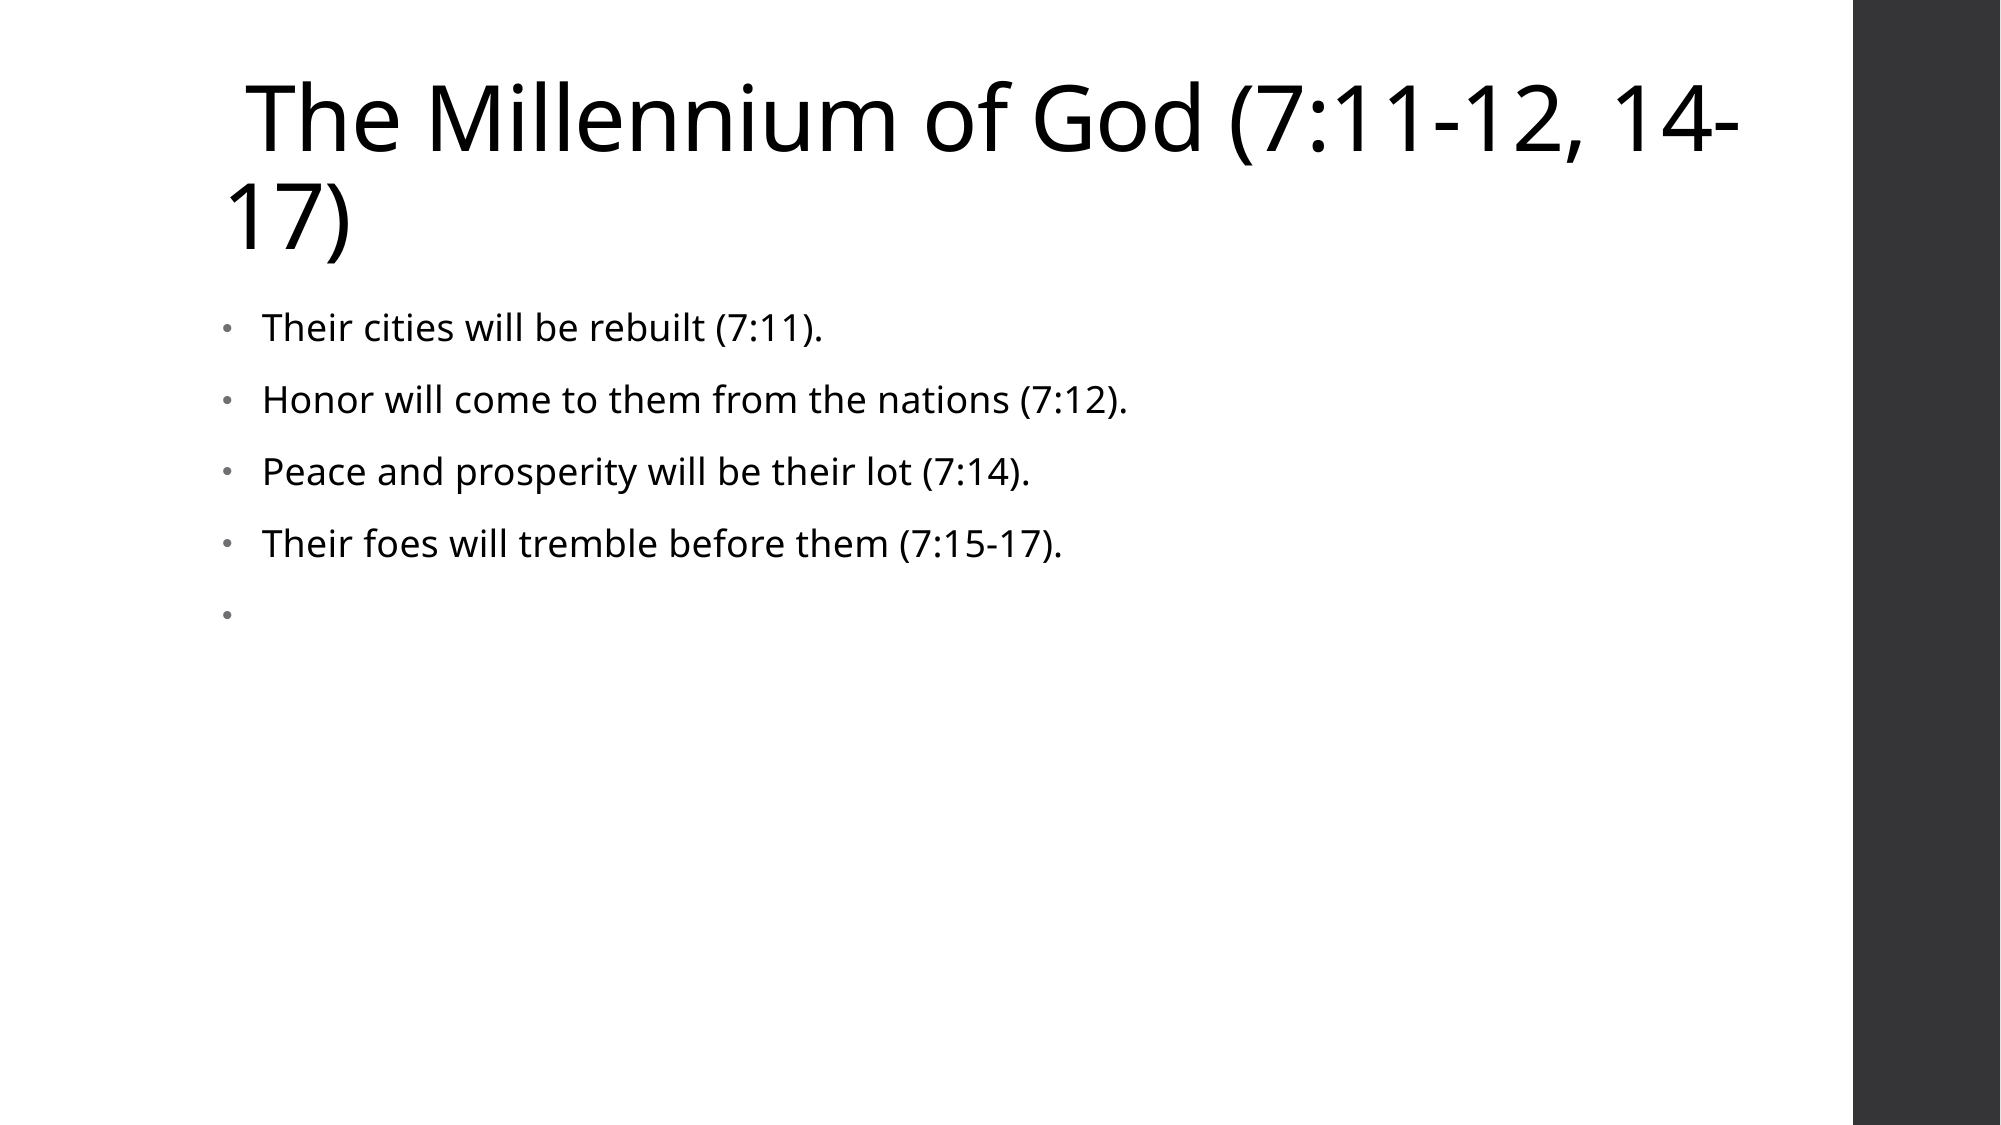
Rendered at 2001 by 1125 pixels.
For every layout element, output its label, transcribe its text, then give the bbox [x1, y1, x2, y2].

title The Millennium of God (7:11-12, 14-17) [206, 60, 1797, 278]
list Their cities will be rebuilt (7:11). Honor will come to them from the nations (7:12). Peace and prosperity will be their lot (7:14). Their foes will tremble before them (7:15-17). [206, 299, 1617, 1014]
